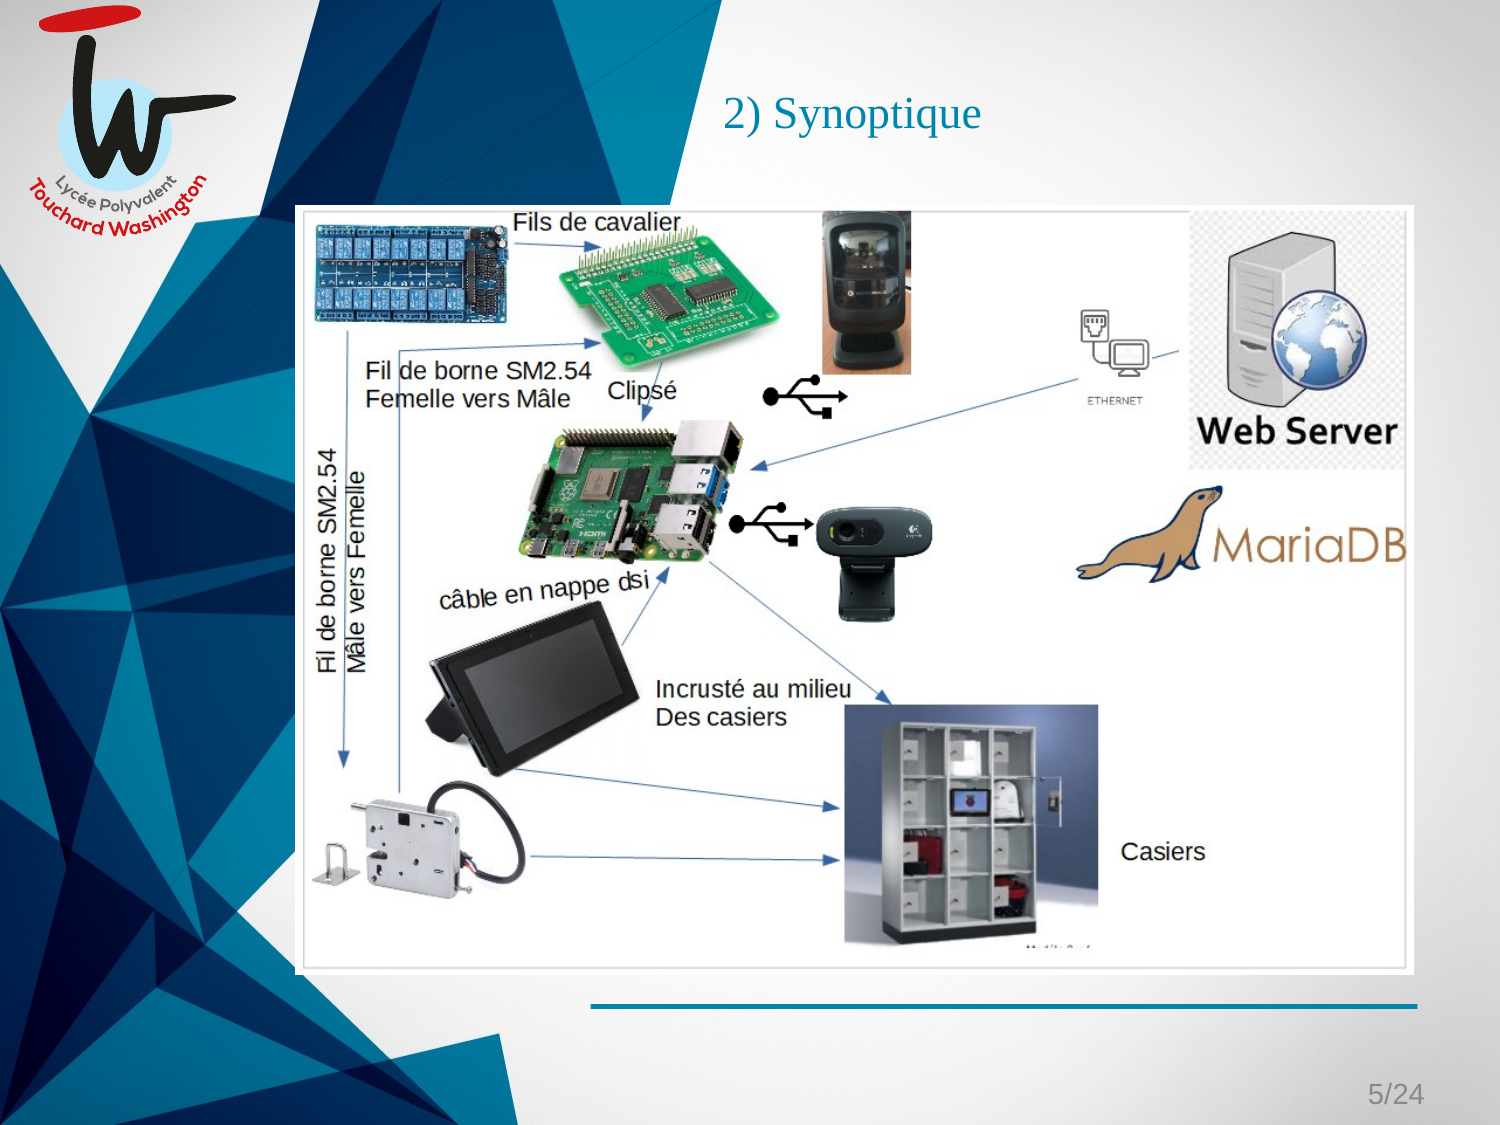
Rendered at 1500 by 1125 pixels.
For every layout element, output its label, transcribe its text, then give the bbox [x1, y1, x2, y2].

picture [0, 0, 1500, 1125]
title 2) Synoptique [265, 18, 983, 207]
